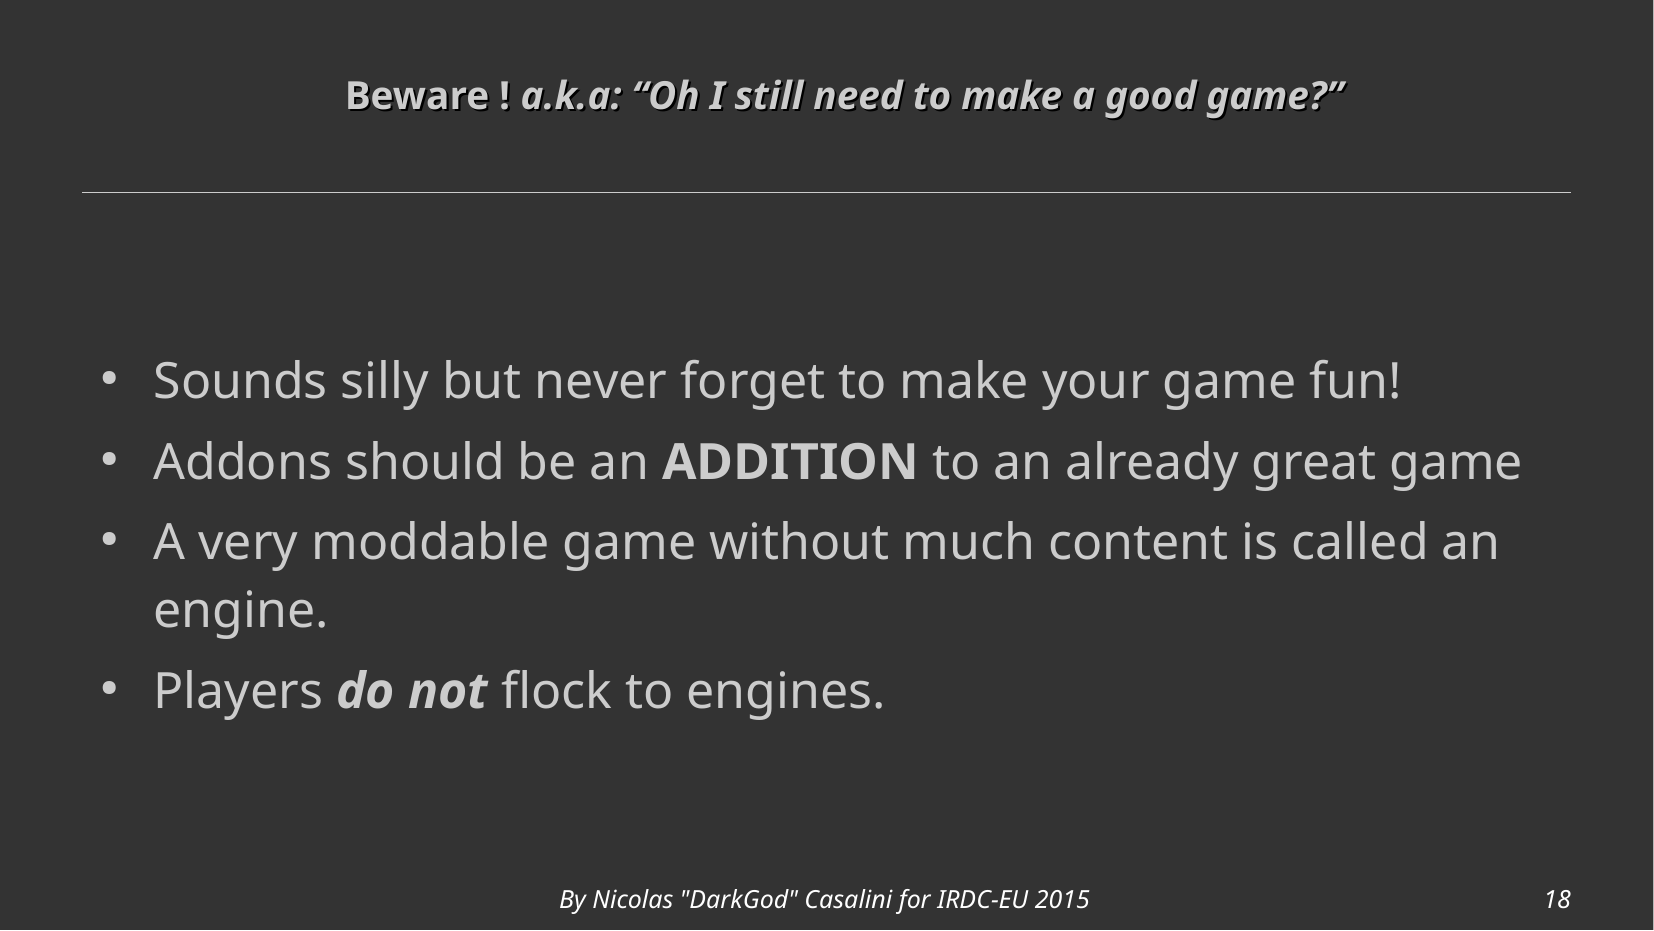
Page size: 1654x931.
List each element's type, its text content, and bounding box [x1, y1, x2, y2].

title Beware ! a.k.a: “Oh I still need to make a good game?” [219, 35, 1435, 154]
list Sounds silly but never forget to make your game fun! Addons should be an ADDITION to an already great game A very moddable game without much content is called an engine. Players do not flock to engines. [82, 345, 1571, 931]
